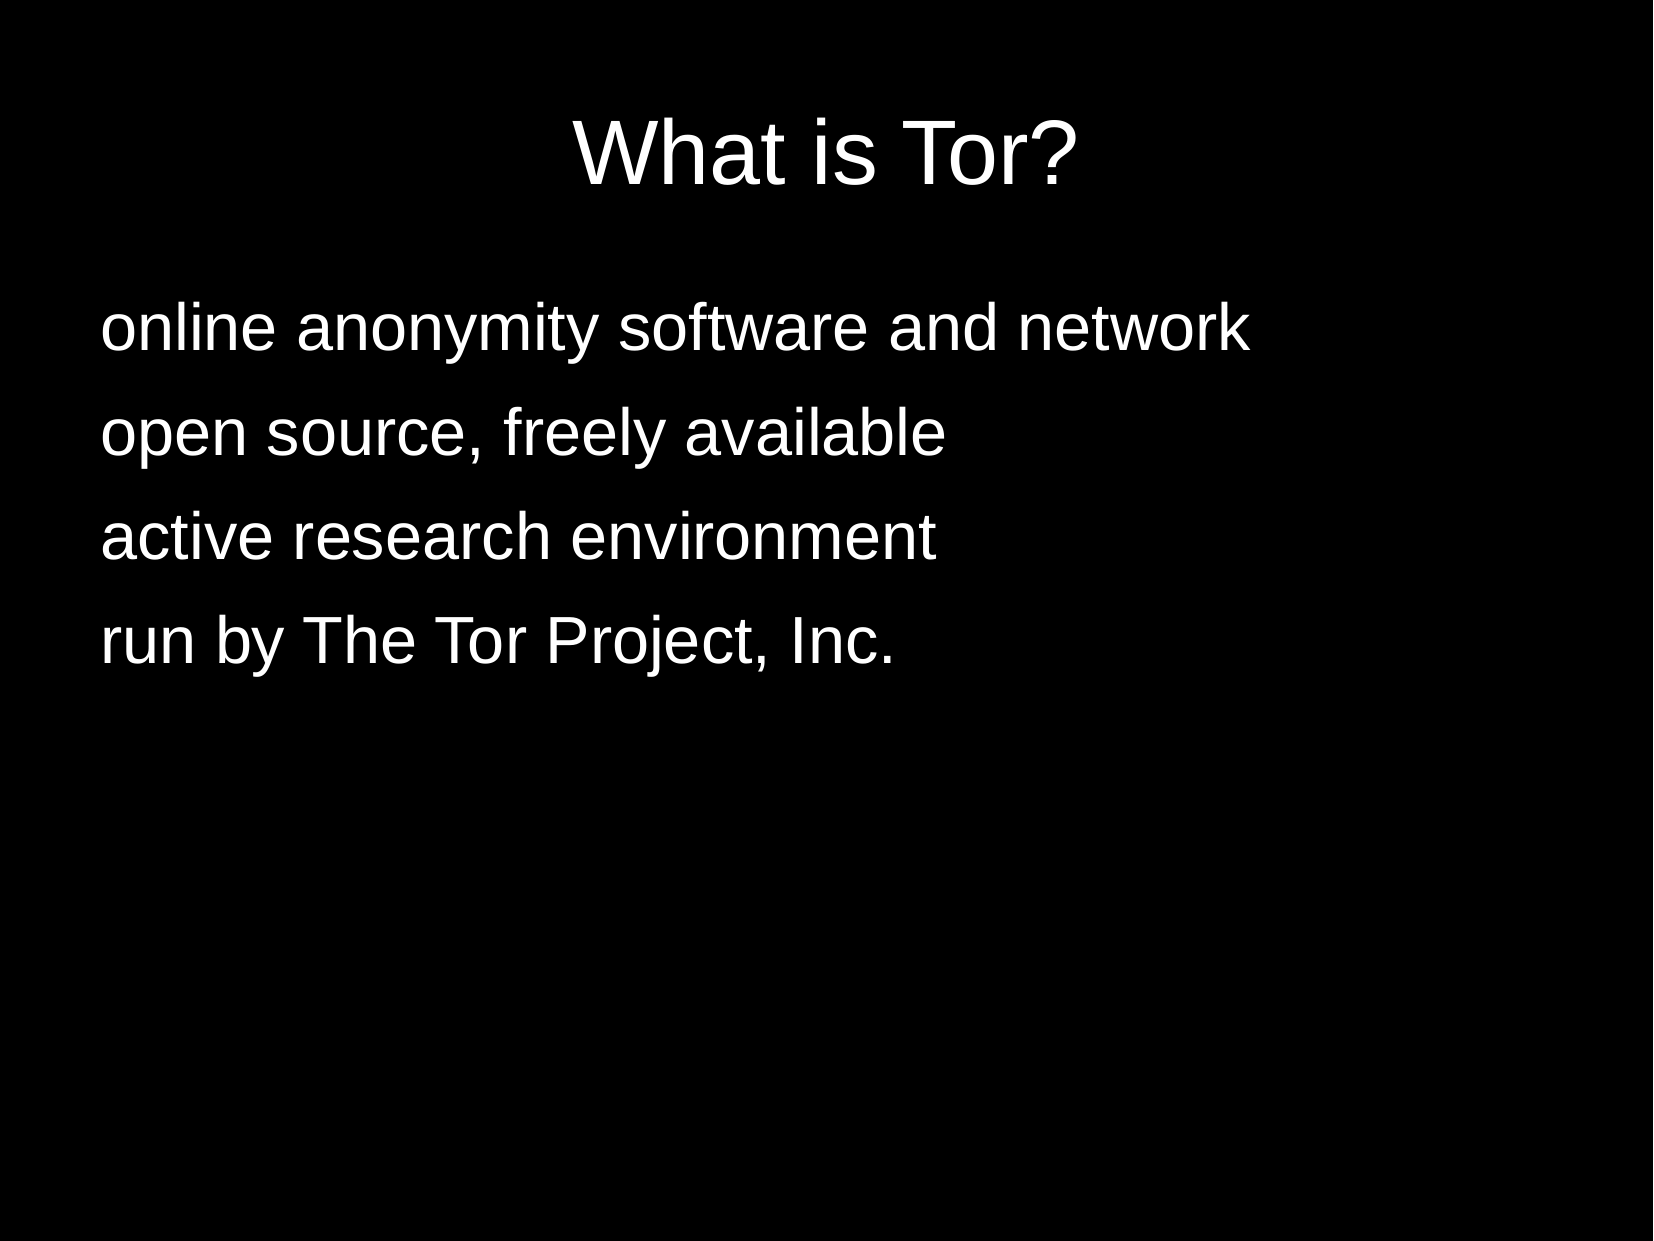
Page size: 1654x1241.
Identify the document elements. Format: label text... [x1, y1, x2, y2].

list online anonymity software and network open source, freely available active research environment run by The Tor Project, Inc. [82, 290, 1571, 1072]
title What is Tor? [82, 49, 1571, 257]
